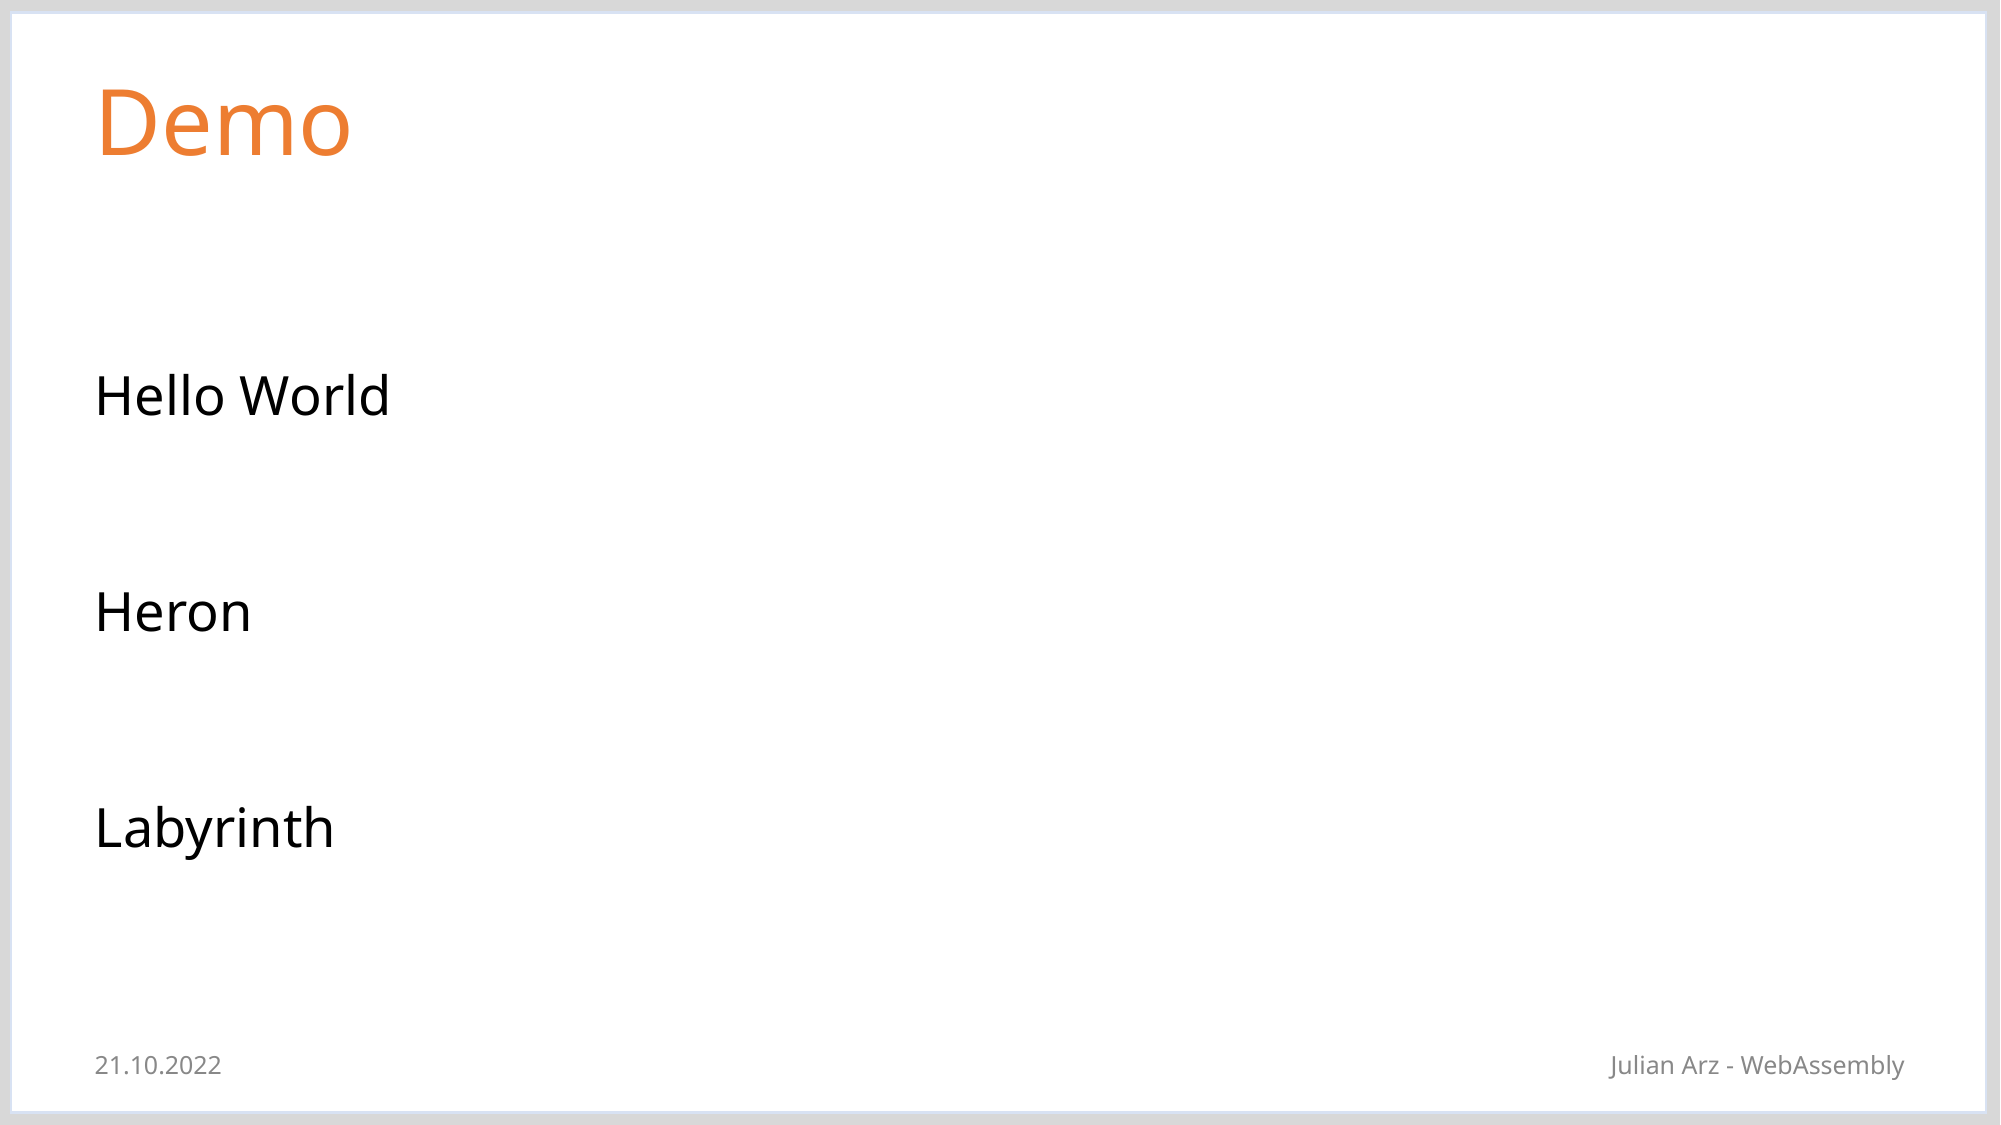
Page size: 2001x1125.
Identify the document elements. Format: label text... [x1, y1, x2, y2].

footer Julian Arz - WebAssembly [546, 1035, 1921, 1096]
list Hello World Heron Labyrinth [79, 223, 1921, 1014]
title Demo [79, 59, 1921, 191]
slide_number 21.10.2022 [79, 1035, 530, 1096]
